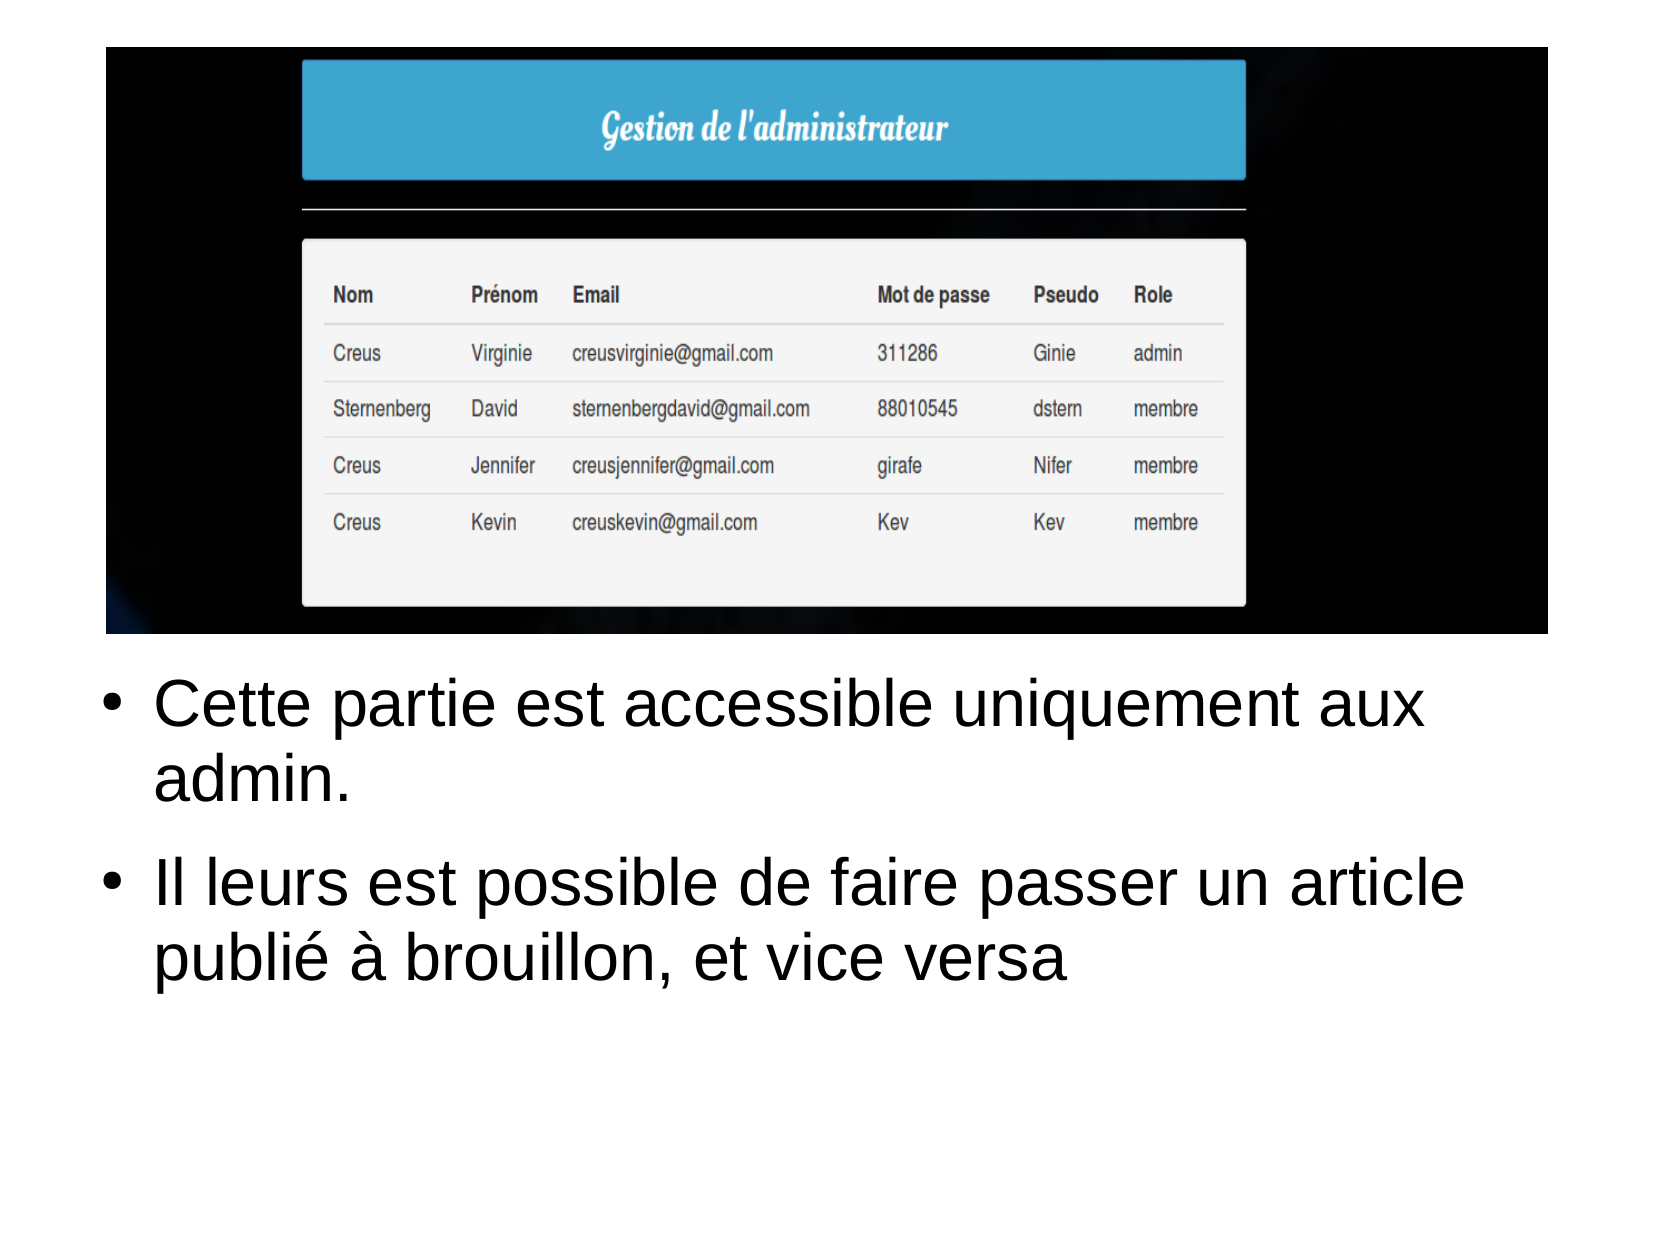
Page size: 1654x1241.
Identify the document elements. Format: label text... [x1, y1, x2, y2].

picture [106, 47, 1548, 634]
list Cette partie est accessible uniquement aux admin. Il leurs est possible de faire passer un article publié à brouillon, et vice versa [82, 665, 1571, 1009]
